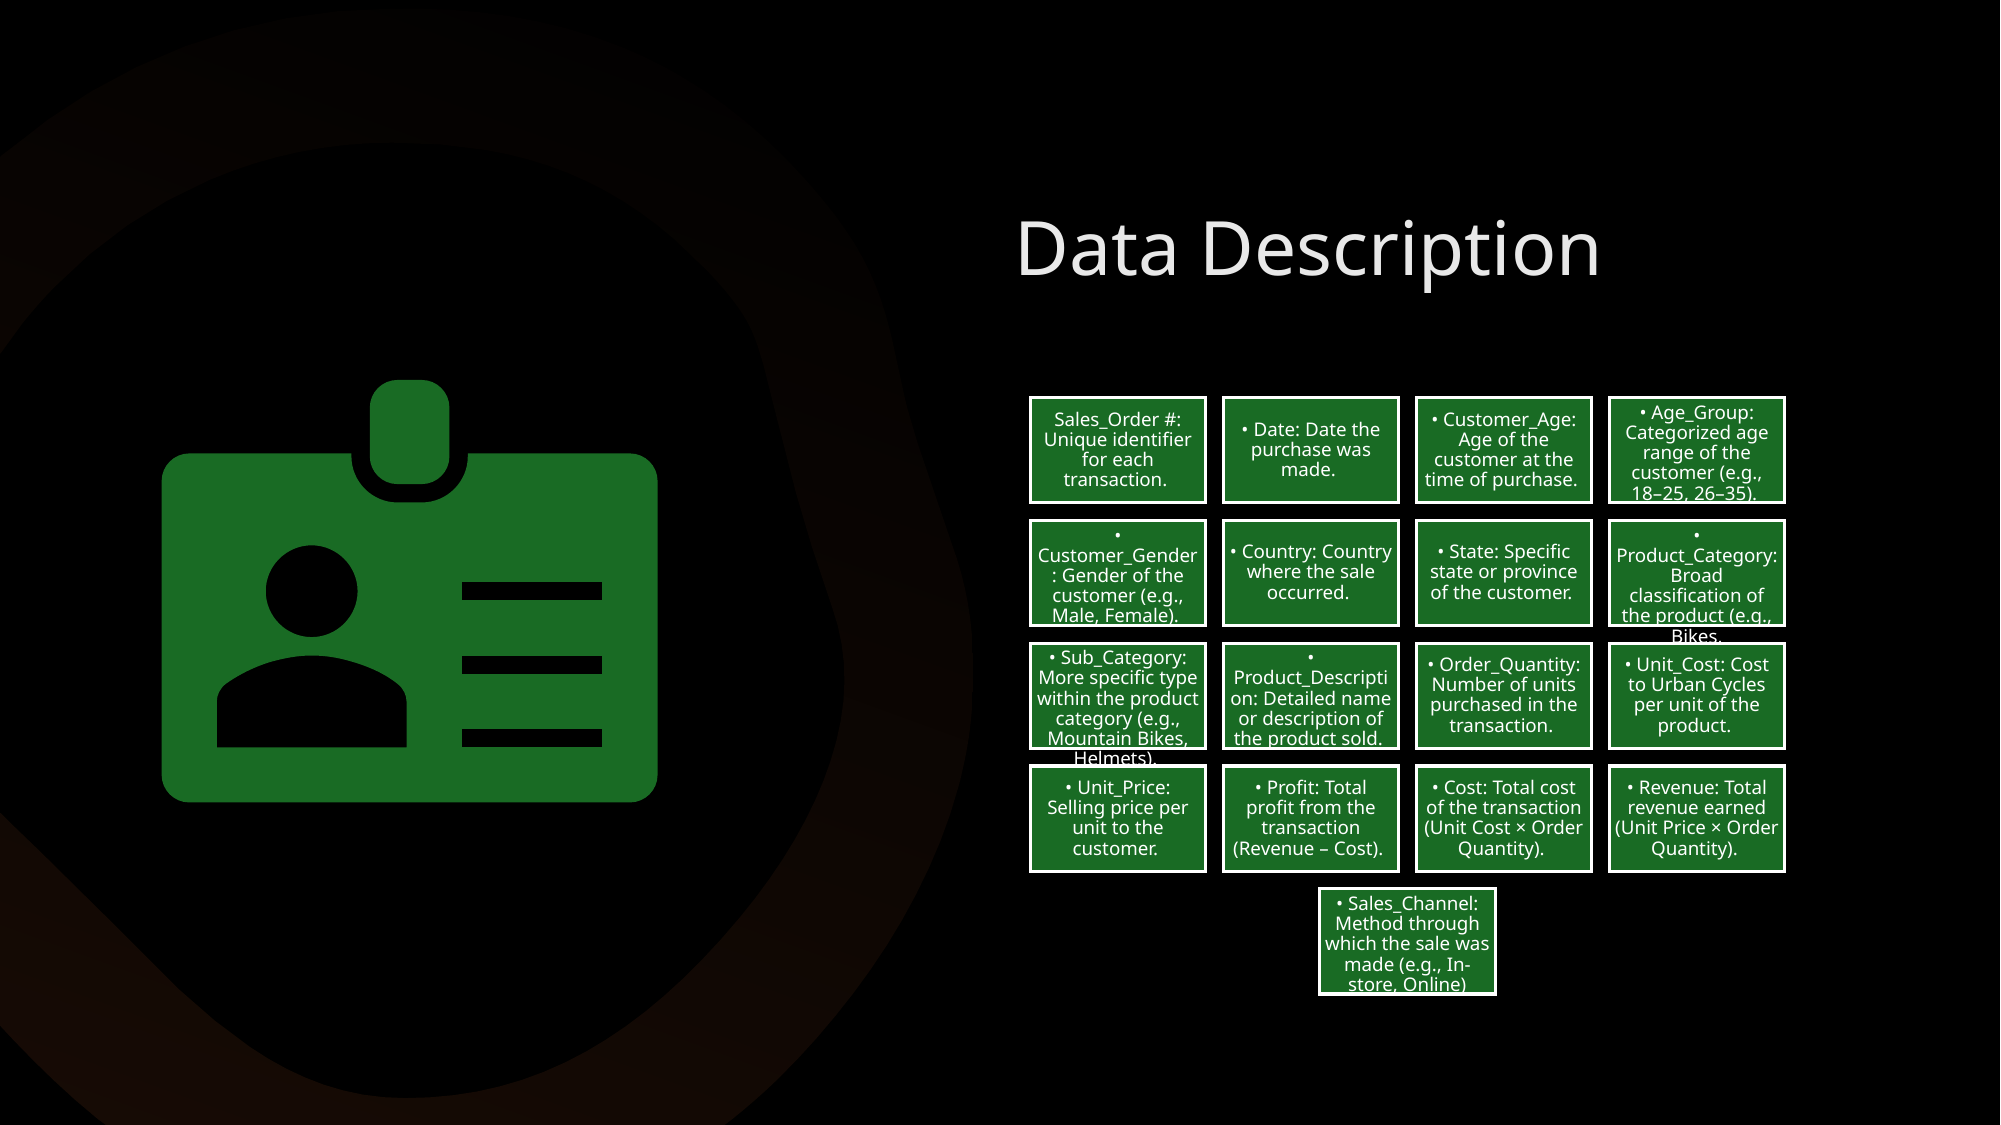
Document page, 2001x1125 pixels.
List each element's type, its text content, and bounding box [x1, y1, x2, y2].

text_box • Sales_Channel: Method through which the sale was made (e.g., In-store, Online) [1319, 888, 1496, 995]
text_box • Revenue: Total revenue earned (Unit Price × Order Quantity). [1609, 765, 1785, 872]
text_box [0, 0, 2000, 1125]
text_box • Customer_Age: Age of the customer at the time of purchase. [1416, 397, 1592, 503]
text_box • Product_Category: Broad classification of the product (e.g., Bikes, Accessories). [1609, 520, 1785, 626]
title Data Description [999, 131, 1817, 371]
text_box • Date: Date the purchase was made. [1223, 397, 1399, 503]
text_box • Customer_Gender: Gender of the customer (e.g., Male, Female). [1030, 520, 1206, 626]
text_box • Unit_Cost: Cost to Urban Cycles per unit of the product. [1609, 643, 1785, 749]
text_box • State: Specific state or province of the customer. [1416, 520, 1592, 626]
text_box • Profit: Total profit from the transaction (Revenue – Cost). [1223, 765, 1399, 872]
text_box Sales_Order #: Unique identifier for each transaction. [1030, 397, 1206, 503]
picture [112, 294, 707, 889]
text_box • Unit_Price: Selling price per unit to the customer. [1030, 765, 1206, 872]
text_box • Product_Description: Detailed name or description of the product sold. [1223, 643, 1399, 749]
text_box • Age_Group: Categorized age range of the customer (e.g., 18–25, 26–35). [1609, 397, 1785, 503]
text_box • Order_Quantity: Number of units purchased in the transaction. [1416, 643, 1592, 749]
text_box • Country: Country where the sale occurred. [1223, 520, 1399, 626]
text_box • Sub_Category: More specific type within the product category (e.g., Mountain Bikes, Helmets). [1030, 643, 1206, 749]
text_box • Cost: Total cost of the transaction (Unit Cost × Order Quantity). [1416, 765, 1592, 872]
